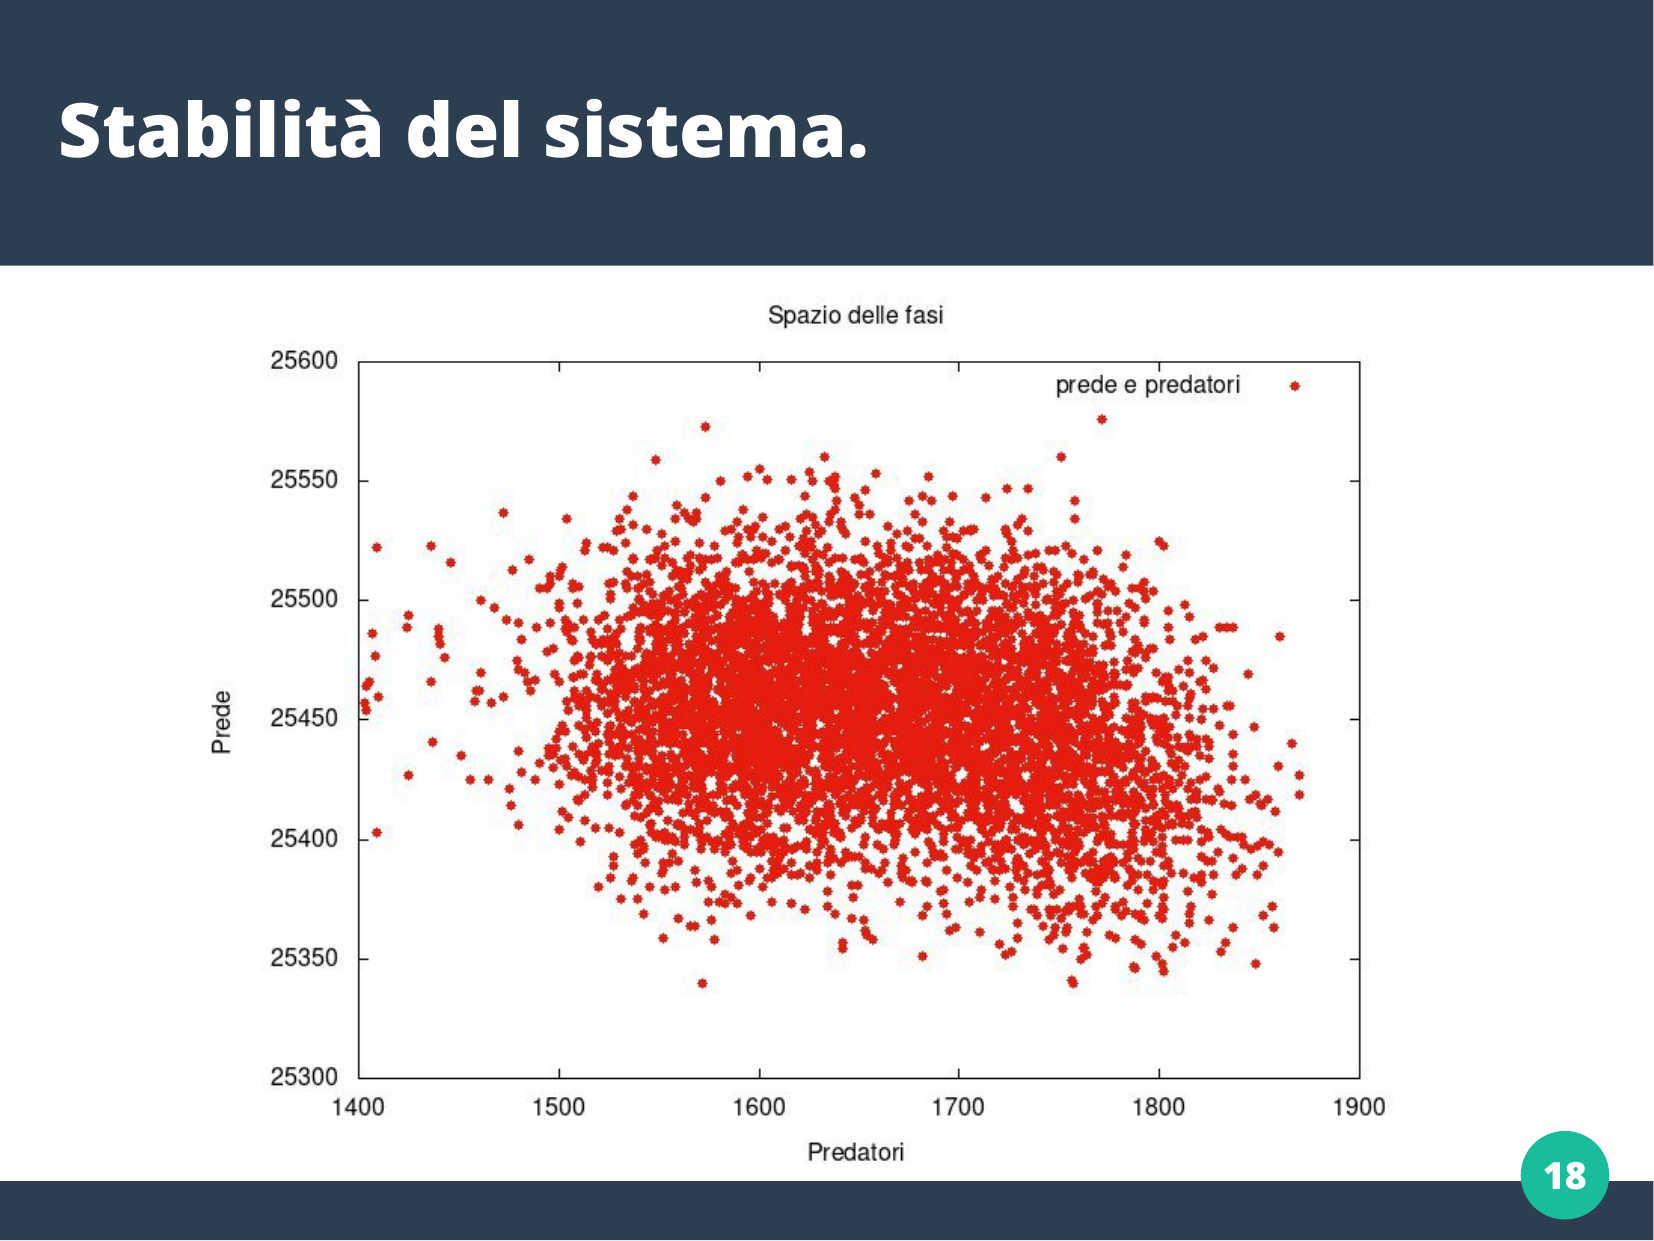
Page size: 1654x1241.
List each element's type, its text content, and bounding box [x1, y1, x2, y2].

title Stabilità del sistema. [59, 49, 1595, 207]
picture [200, 271, 1406, 1176]
